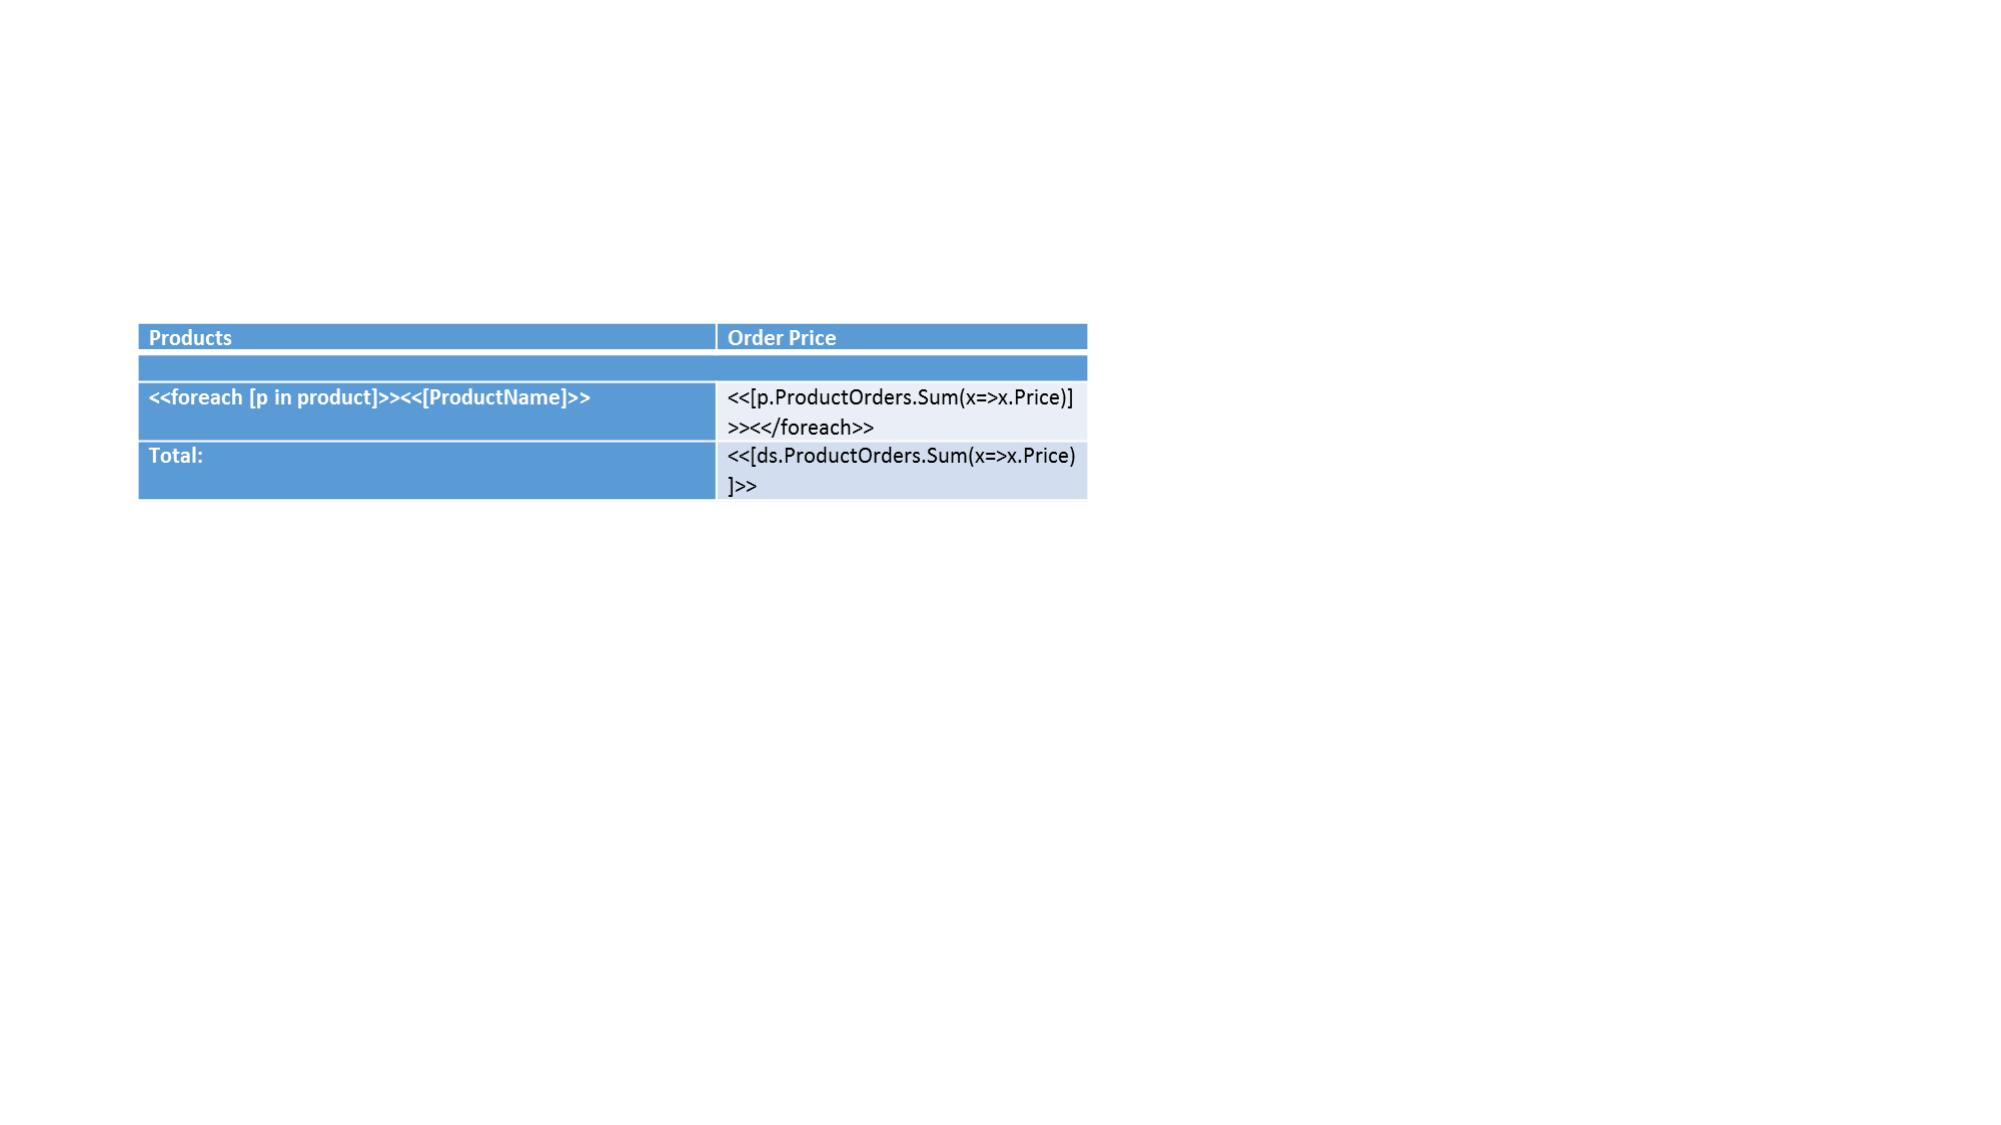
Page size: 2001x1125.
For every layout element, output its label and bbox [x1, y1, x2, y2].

picture [137, 316, 1089, 515]
